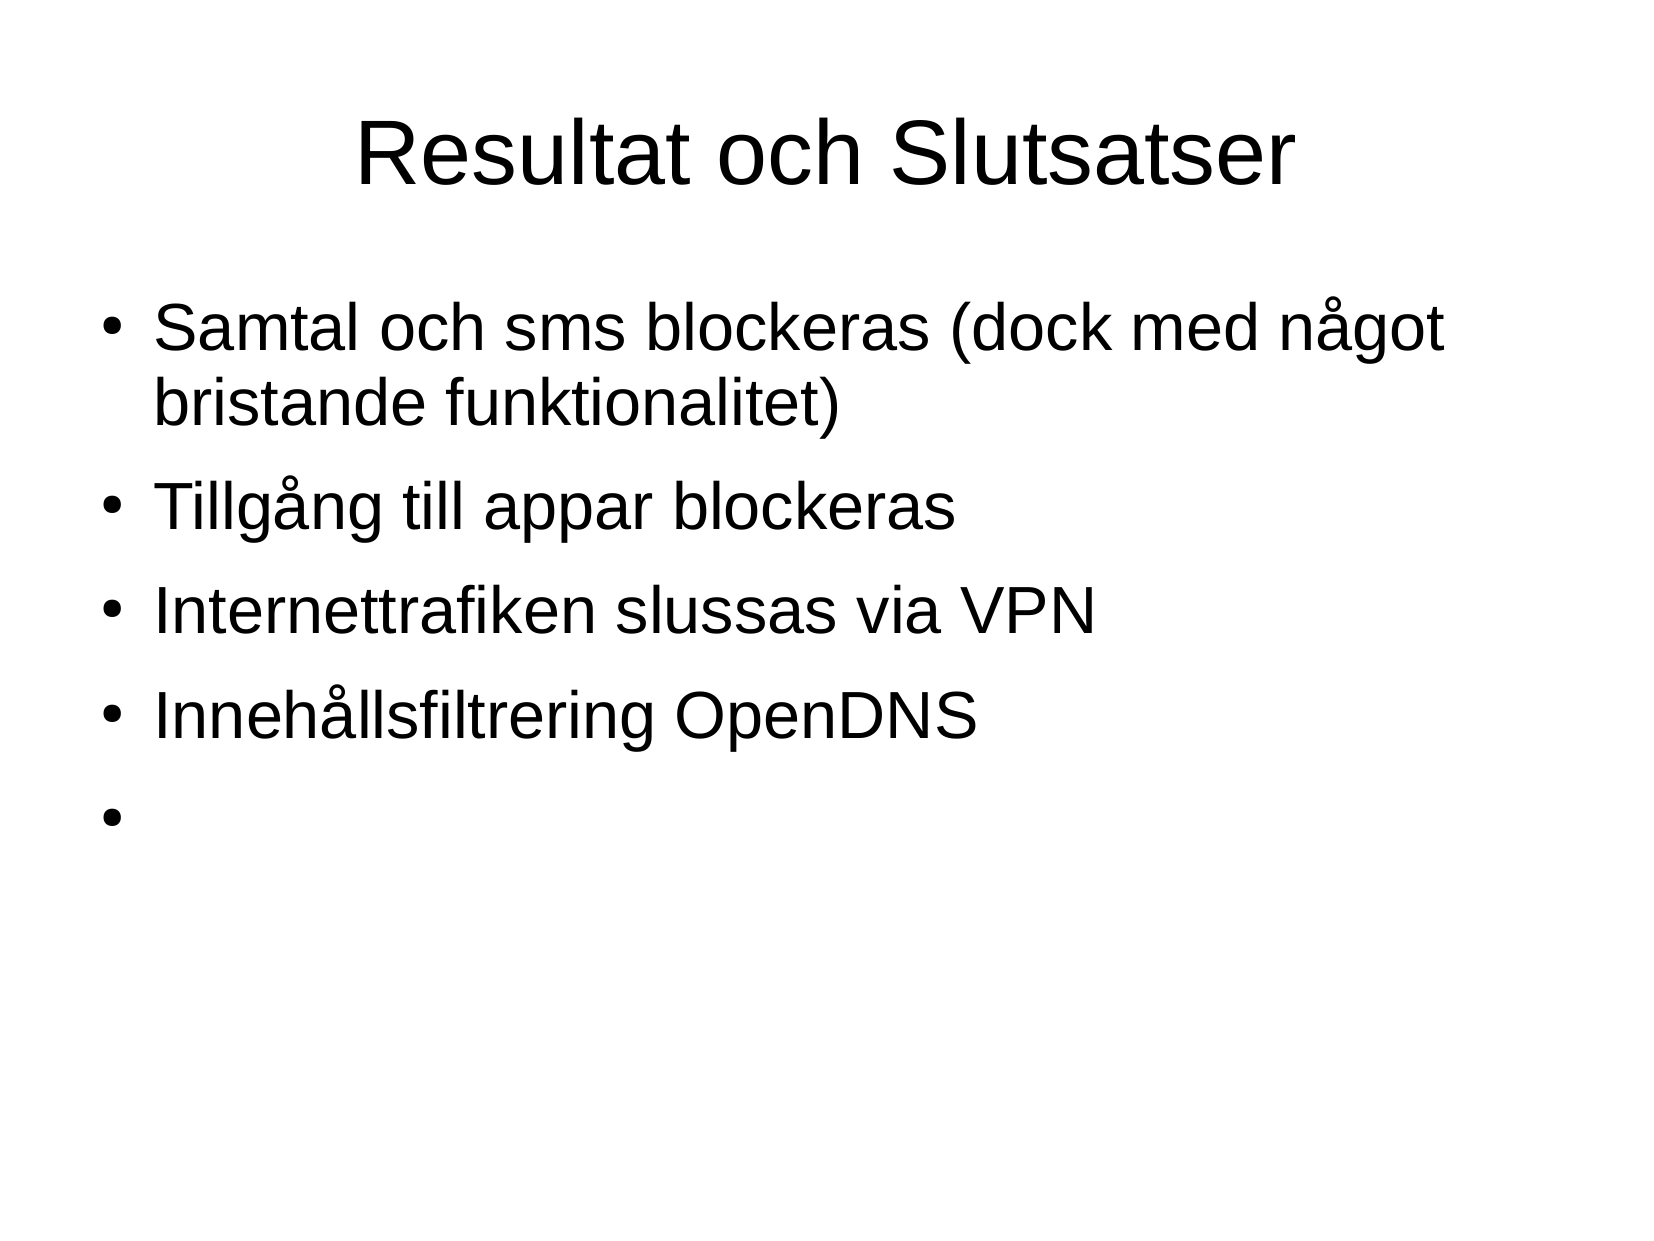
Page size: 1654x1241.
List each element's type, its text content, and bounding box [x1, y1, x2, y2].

title Resultat och Slutsatser [82, 49, 1571, 257]
list Samtal och sms blockeras (dock med något bristande funktionalitet) Tillgång till appar blockeras Internettrafiken slussas via VPN Innehållsfiltrering OpenDNS [82, 290, 1571, 1010]
